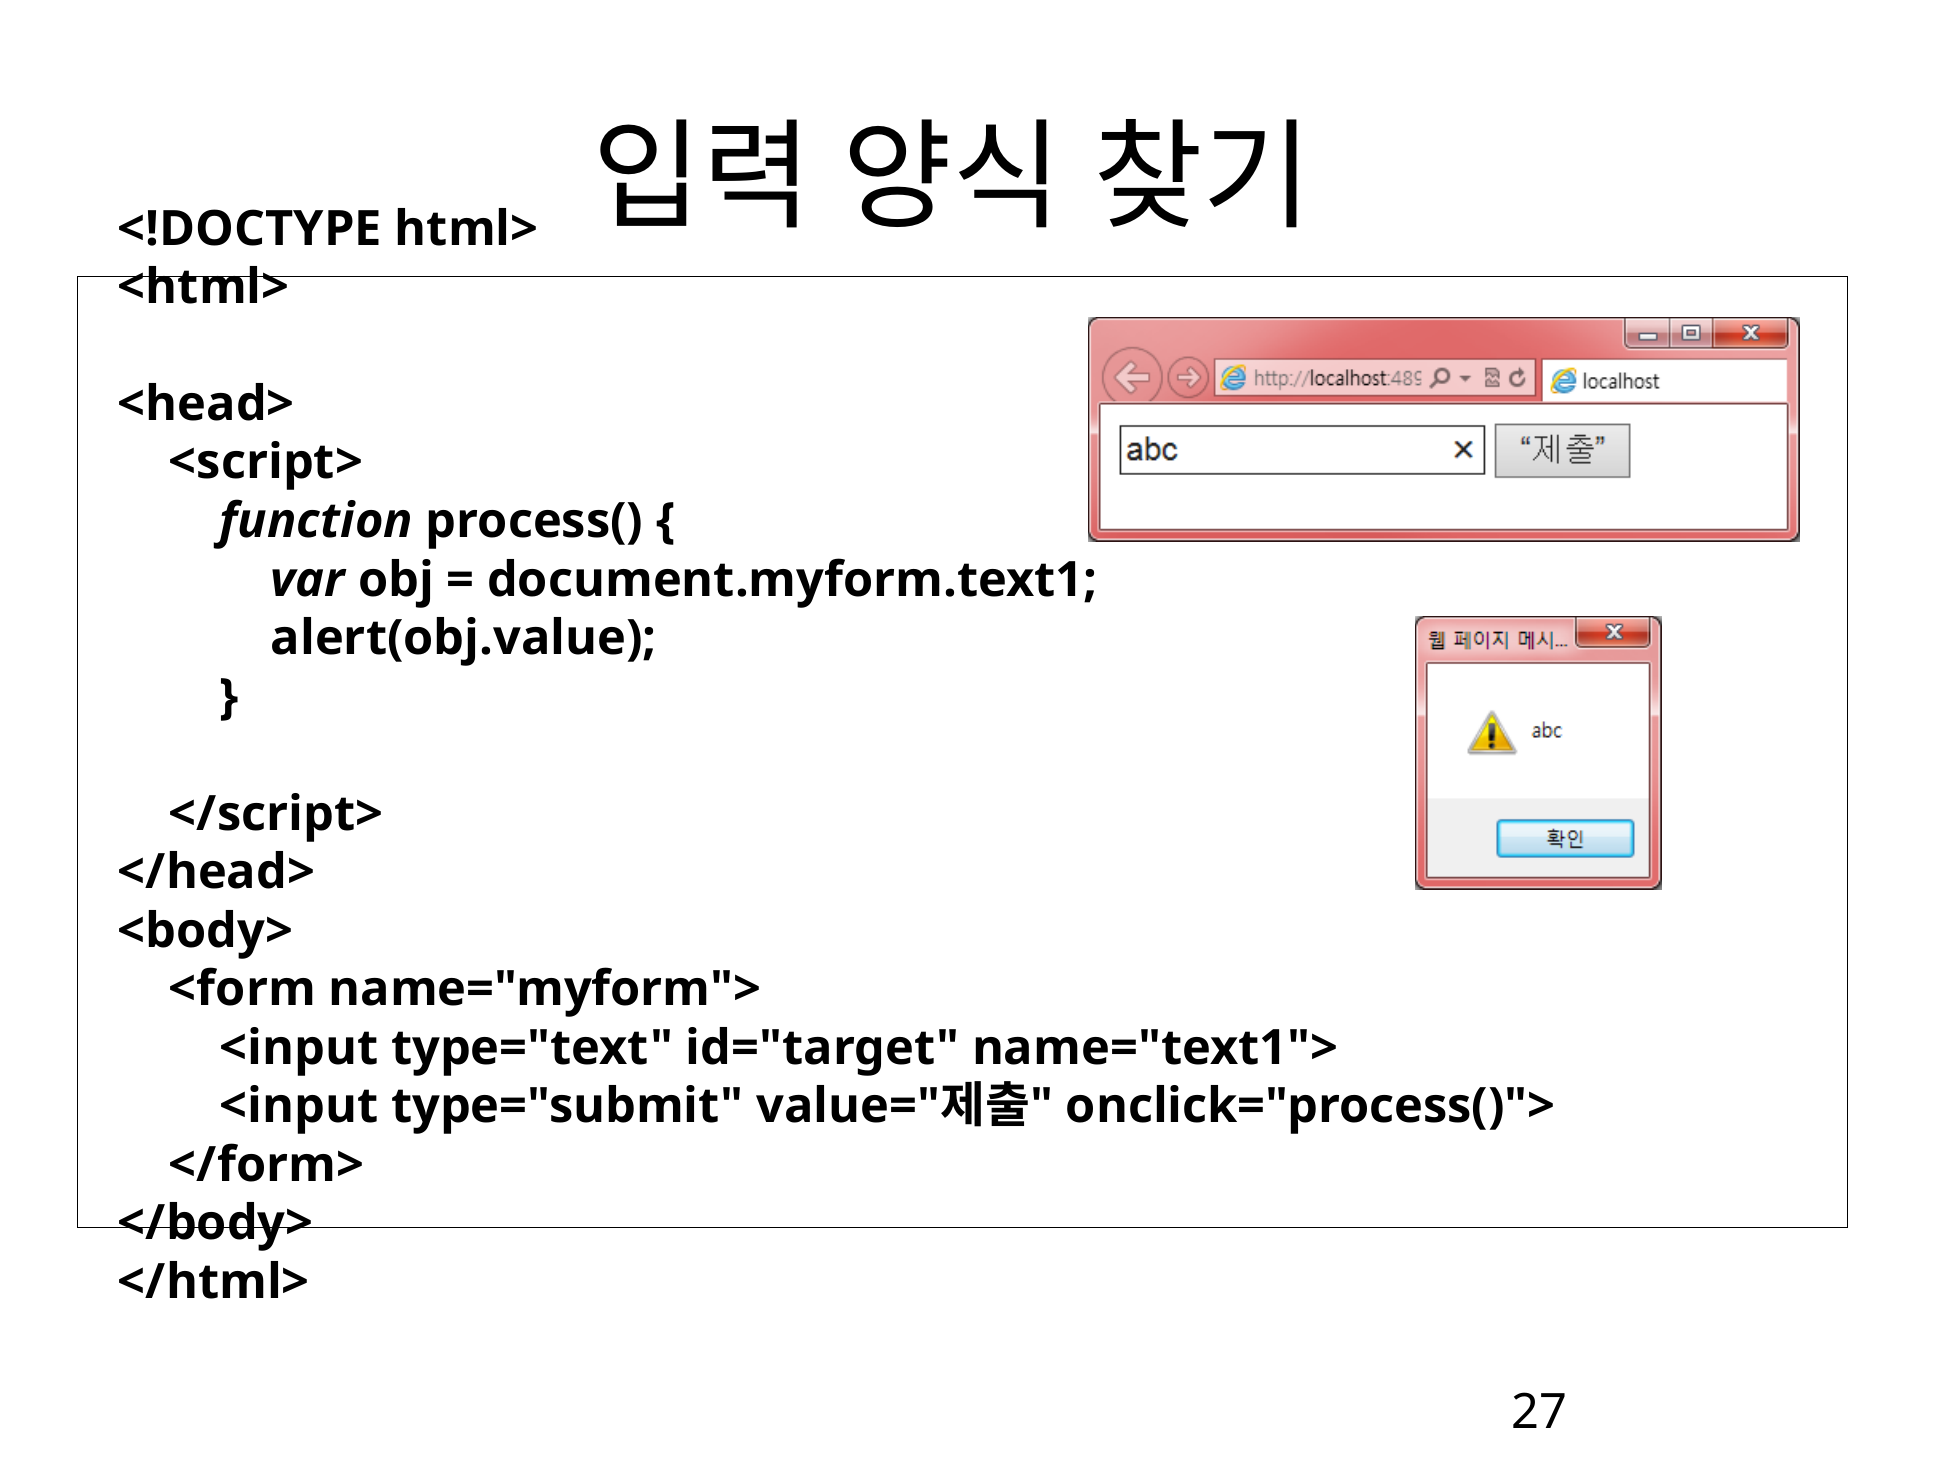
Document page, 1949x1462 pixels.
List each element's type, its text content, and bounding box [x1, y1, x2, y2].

picture [1415, 616, 1662, 890]
slide_number <숫자> [1496, 1372, 1899, 1462]
picture [1088, 317, 1800, 543]
title 입력 양식 찾기 [156, 92, 1749, 255]
text_box <!DOCTYPE html> <html> <head> <script> function process() { var obj = document.myform.text1; alert(obj.value); } </script> </head> <body> <form name="myform"> <input type="text" id="target" name="text1"> <input type="submit" value="제출" onclick="process()"> </form> </body> </html> [77, 276, 1848, 1228]
